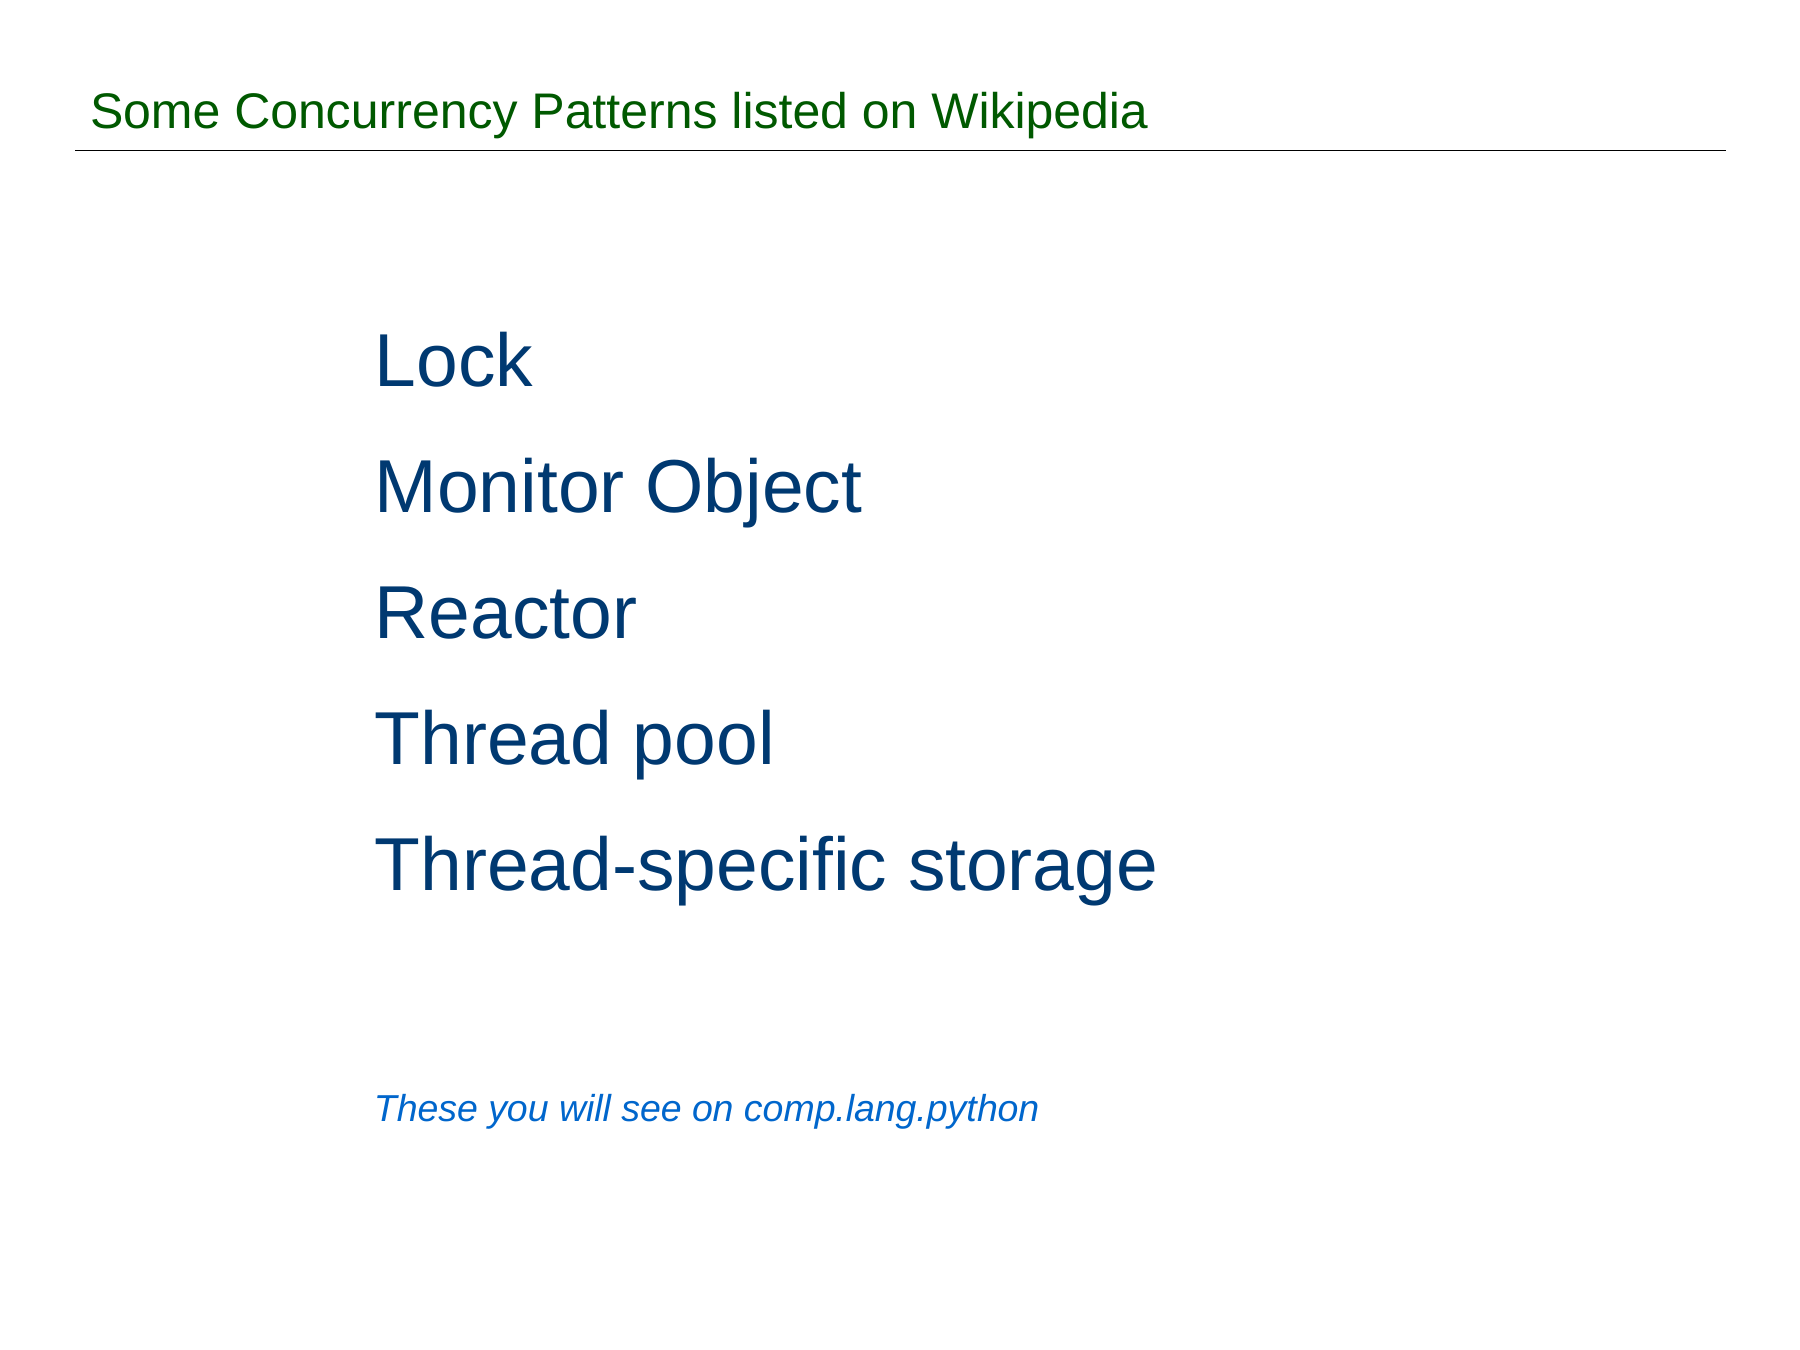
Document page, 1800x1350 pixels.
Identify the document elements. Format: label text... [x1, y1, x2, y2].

text_box These you will see on comp.lang.python [359, 1080, 1558, 1137]
title Some Concurrency Patterns listed on Wikipedia [90, 38, 1710, 147]
text_box Lock Monitor Object Reactor Thread pool Thread-specific storage [360, 269, 1800, 1081]
